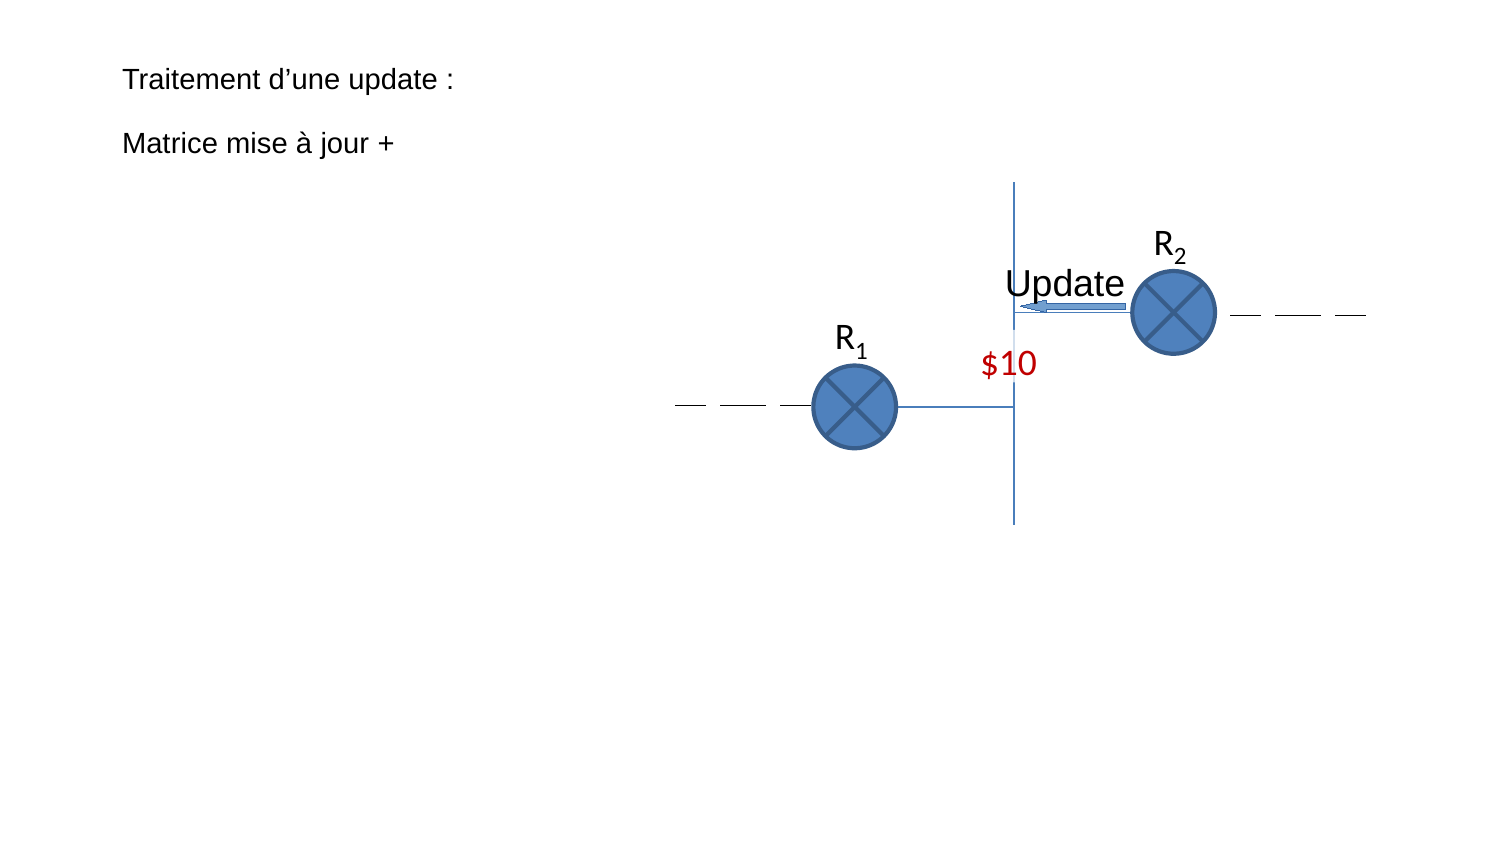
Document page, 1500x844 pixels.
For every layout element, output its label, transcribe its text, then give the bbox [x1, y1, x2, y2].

text_box [1141, 278, 1216, 354]
text_box R1 [819, 304, 892, 372]
list Traitement d’une update : Matrice mise à jour + [51, 60, 1449, 621]
text_box Update [990, 255, 1141, 354]
text_box $10 [1021, 354, 1032, 373]
text_box R2 [1138, 210, 1211, 278]
text_box [813, 372, 897, 449]
text_box $10 [952, 330, 1065, 382]
